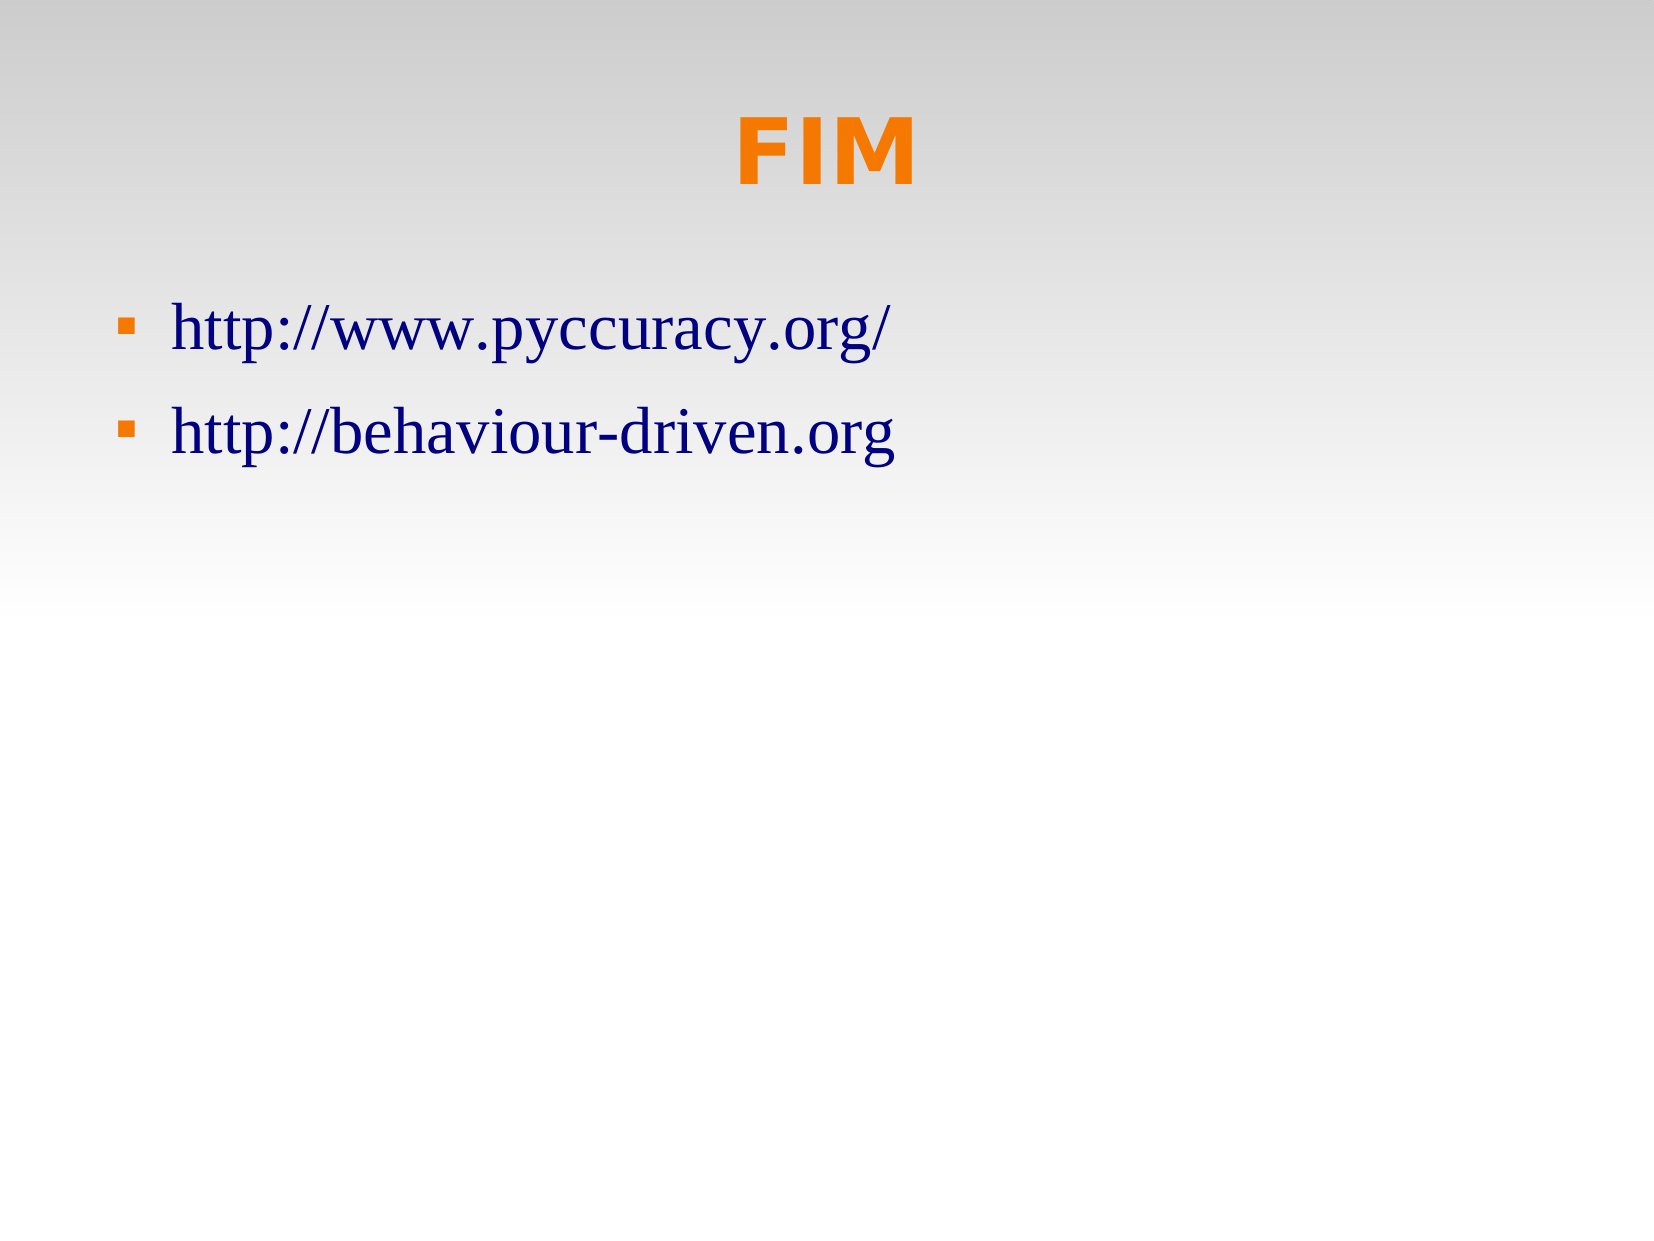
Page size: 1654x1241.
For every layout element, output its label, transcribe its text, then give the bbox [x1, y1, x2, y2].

list http://www.pyccuracy.org/ http://behaviour-driven.org [82, 290, 1571, 1094]
title FIM [82, 56, 1571, 250]
